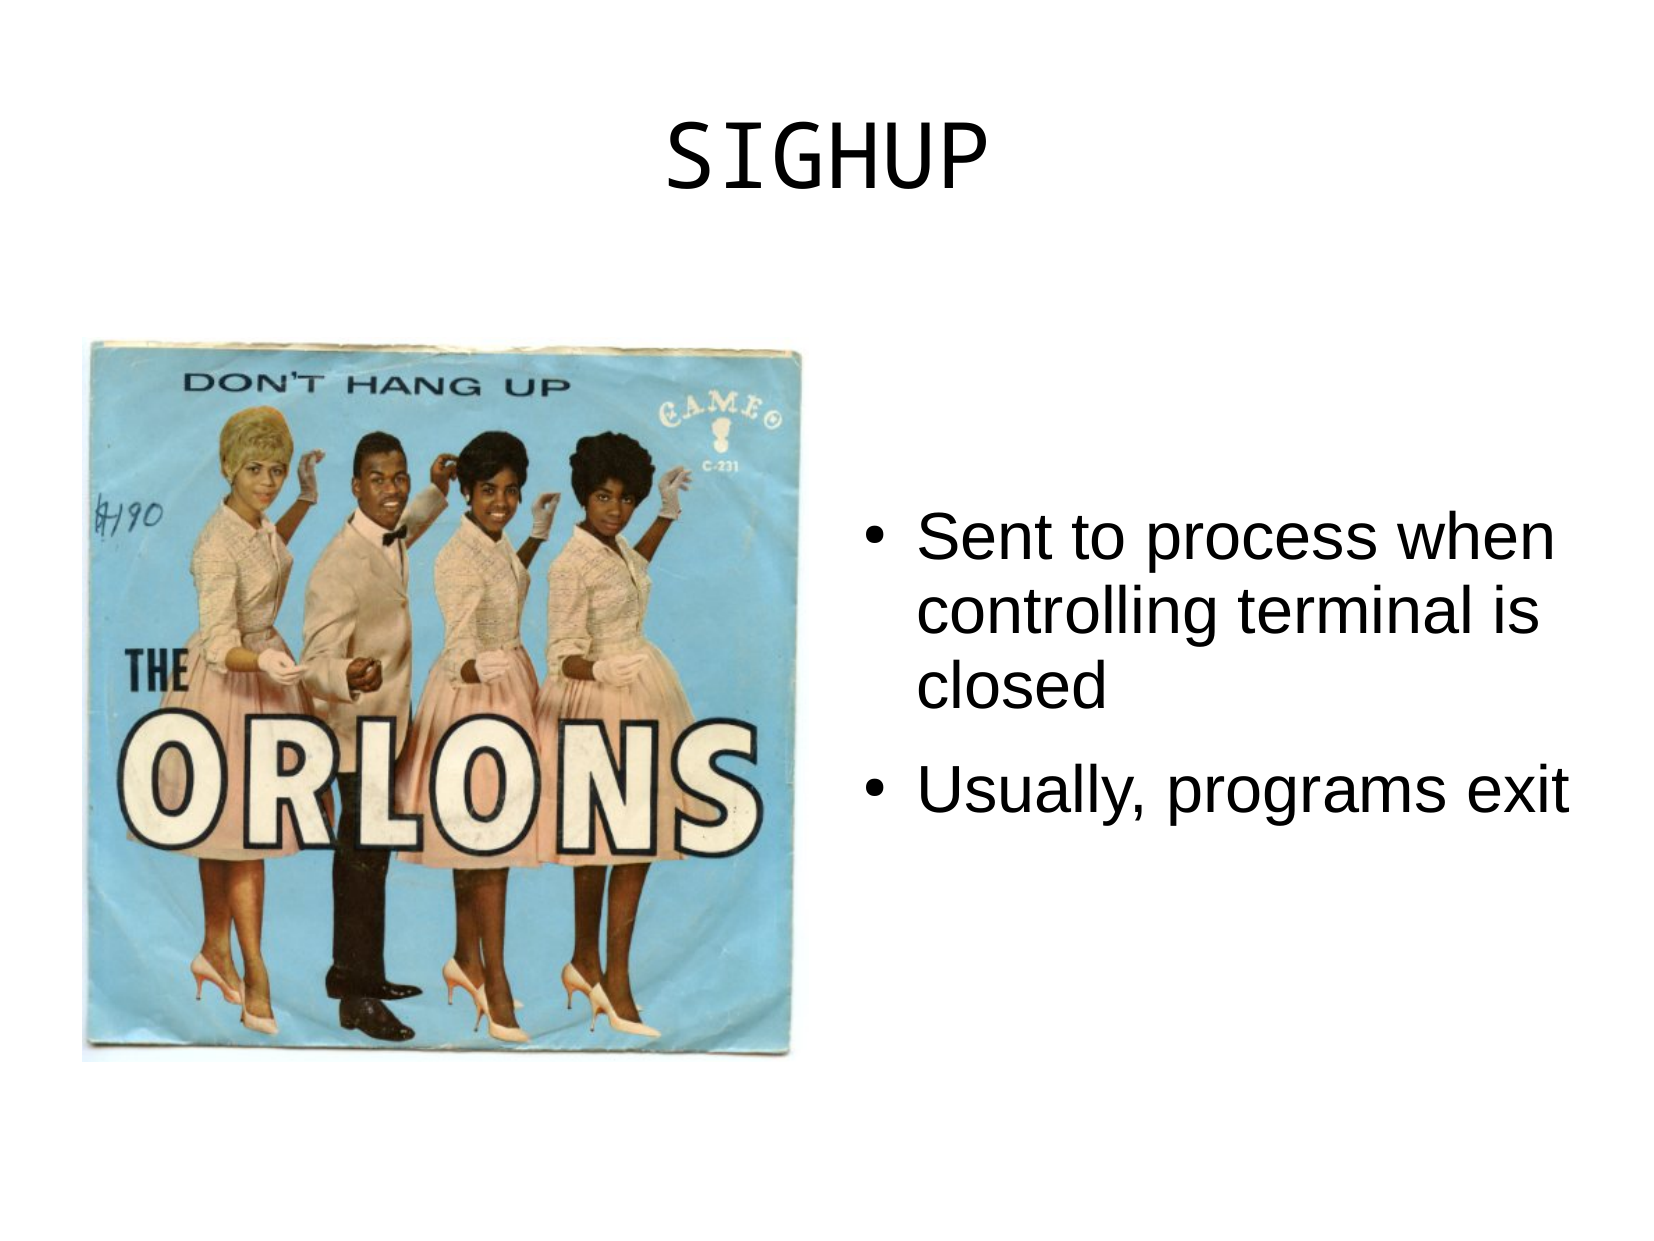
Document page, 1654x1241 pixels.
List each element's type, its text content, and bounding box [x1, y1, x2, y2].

list Sent to process when controlling terminal is closed Usually, programs exit [845, 290, 1572, 1109]
title SIGHUP [82, 49, 1571, 257]
picture [82, 337, 809, 1062]
